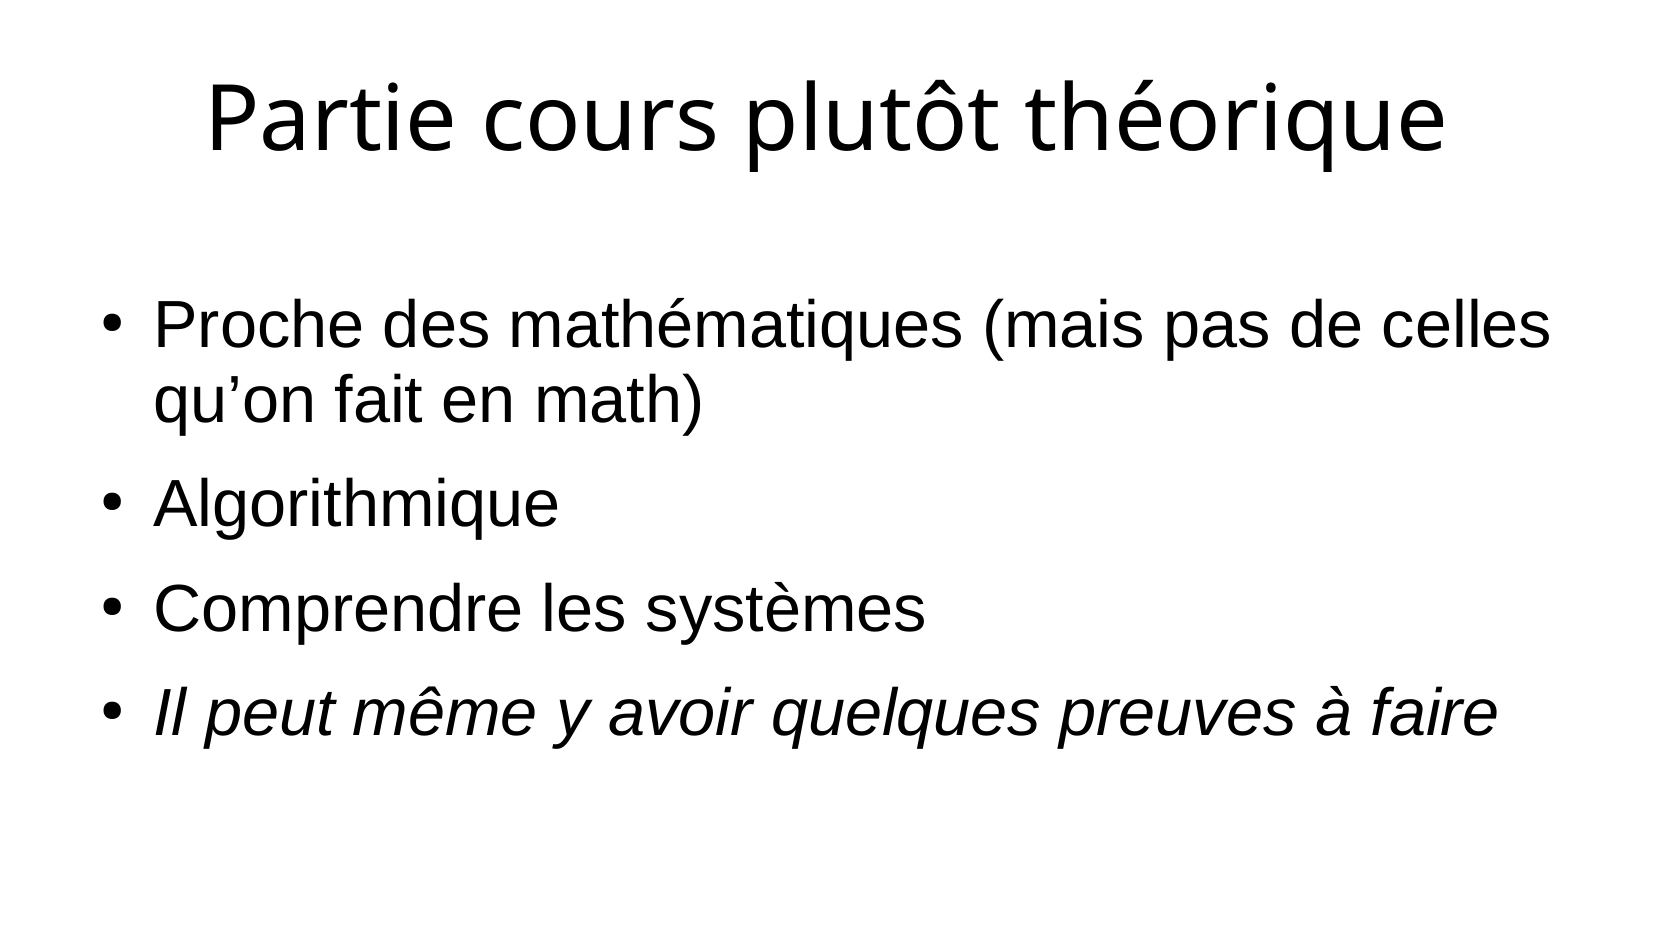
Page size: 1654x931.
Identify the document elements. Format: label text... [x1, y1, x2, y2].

title Partie cours plutôt théorique [82, 37, 1571, 193]
list Proche des mathématiques (mais pas de celles qu’on fait en math) Algorithmique Comprendre les systèmes Il peut même y avoir quelques preuves à faire [82, 287, 1571, 827]
